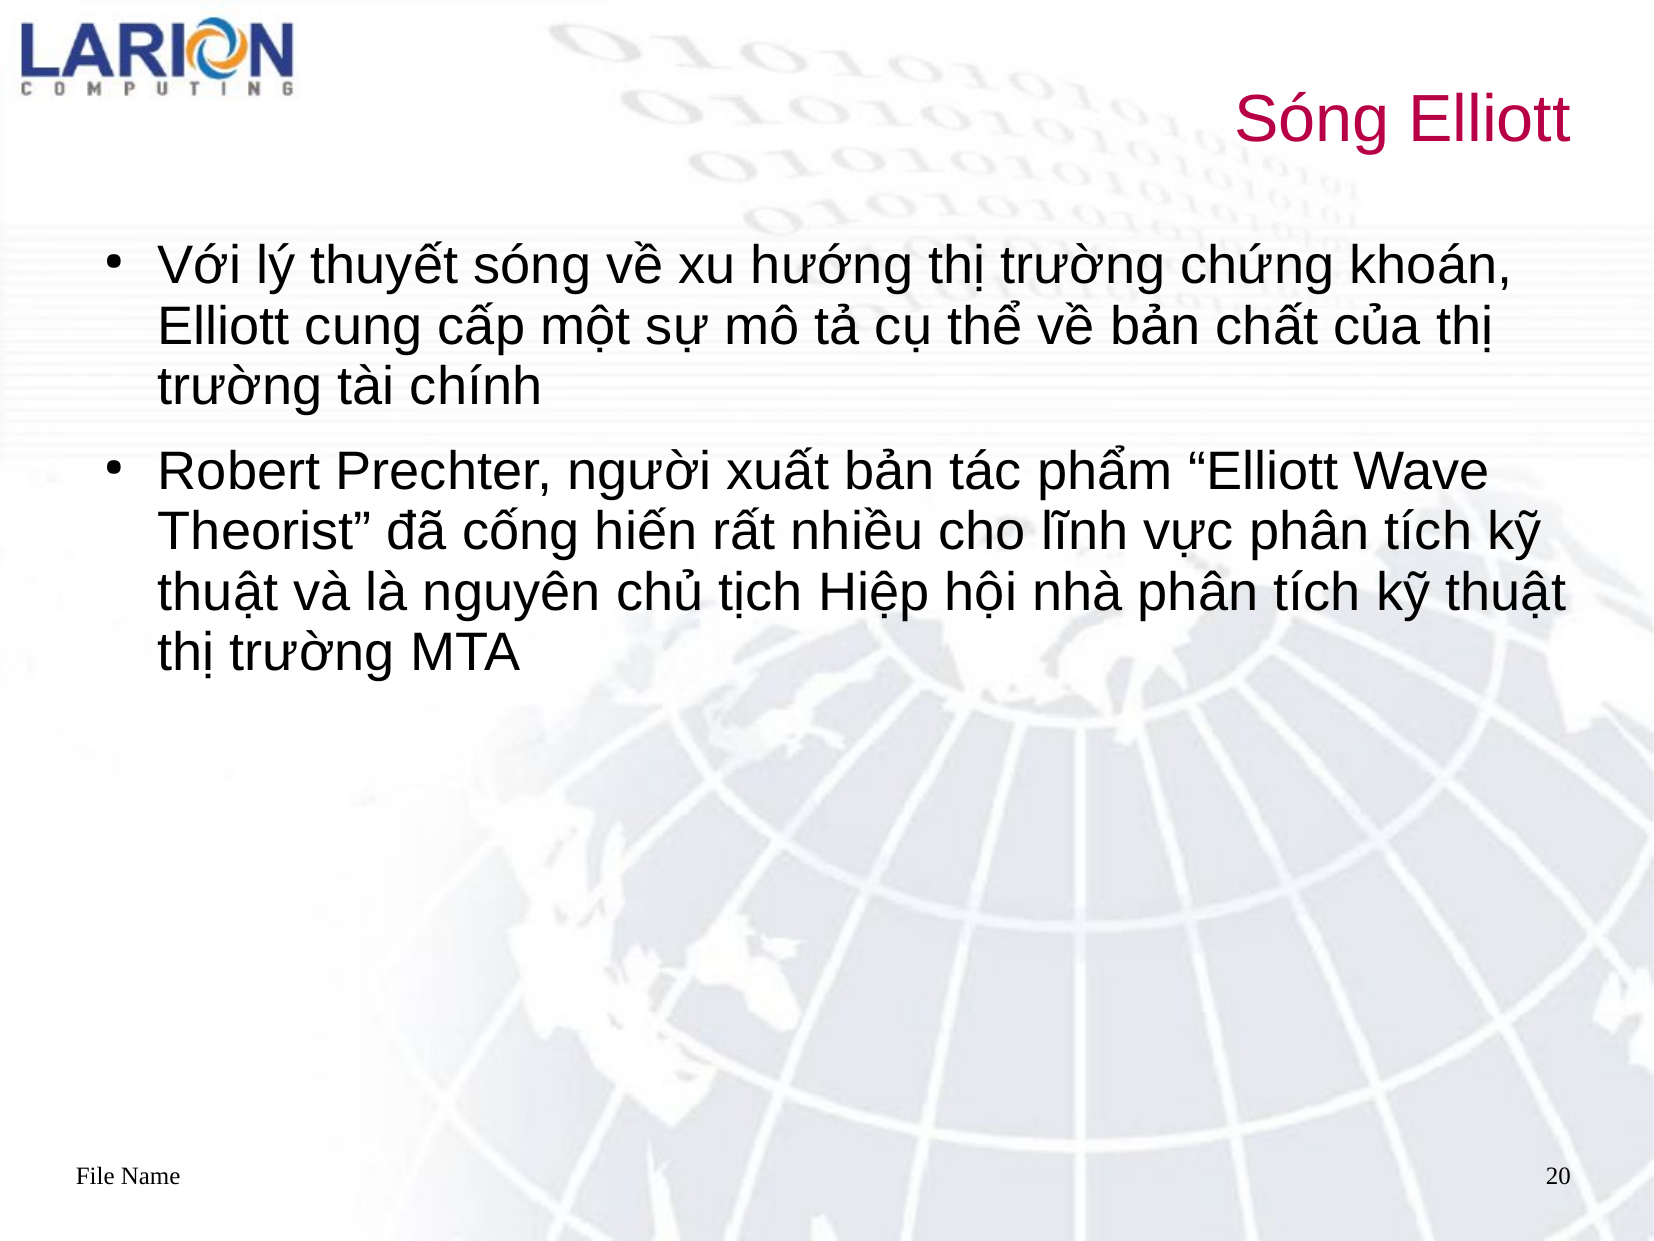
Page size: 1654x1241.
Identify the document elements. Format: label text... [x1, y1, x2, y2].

list Với lý thuyết sóng về xu hướng thị trường chứng khoán, Elliott cung cấp một sự mô tả cụ thể về bản chất của thị trường tài chính Robert Prechter, người xuất bản tác phẩm “Elliott Wave Theorist” đã cống hiến rất nhiều cho lĩnh vực phân tích kỹ thuật và là nguyên chủ tịch Hiệp hội nhà phân tích kỹ thuật thị trường MTA [86, 234, 1576, 1039]
title Sóng Elliott [300, 49, 1571, 188]
picture [0, 0, 1654, 1241]
